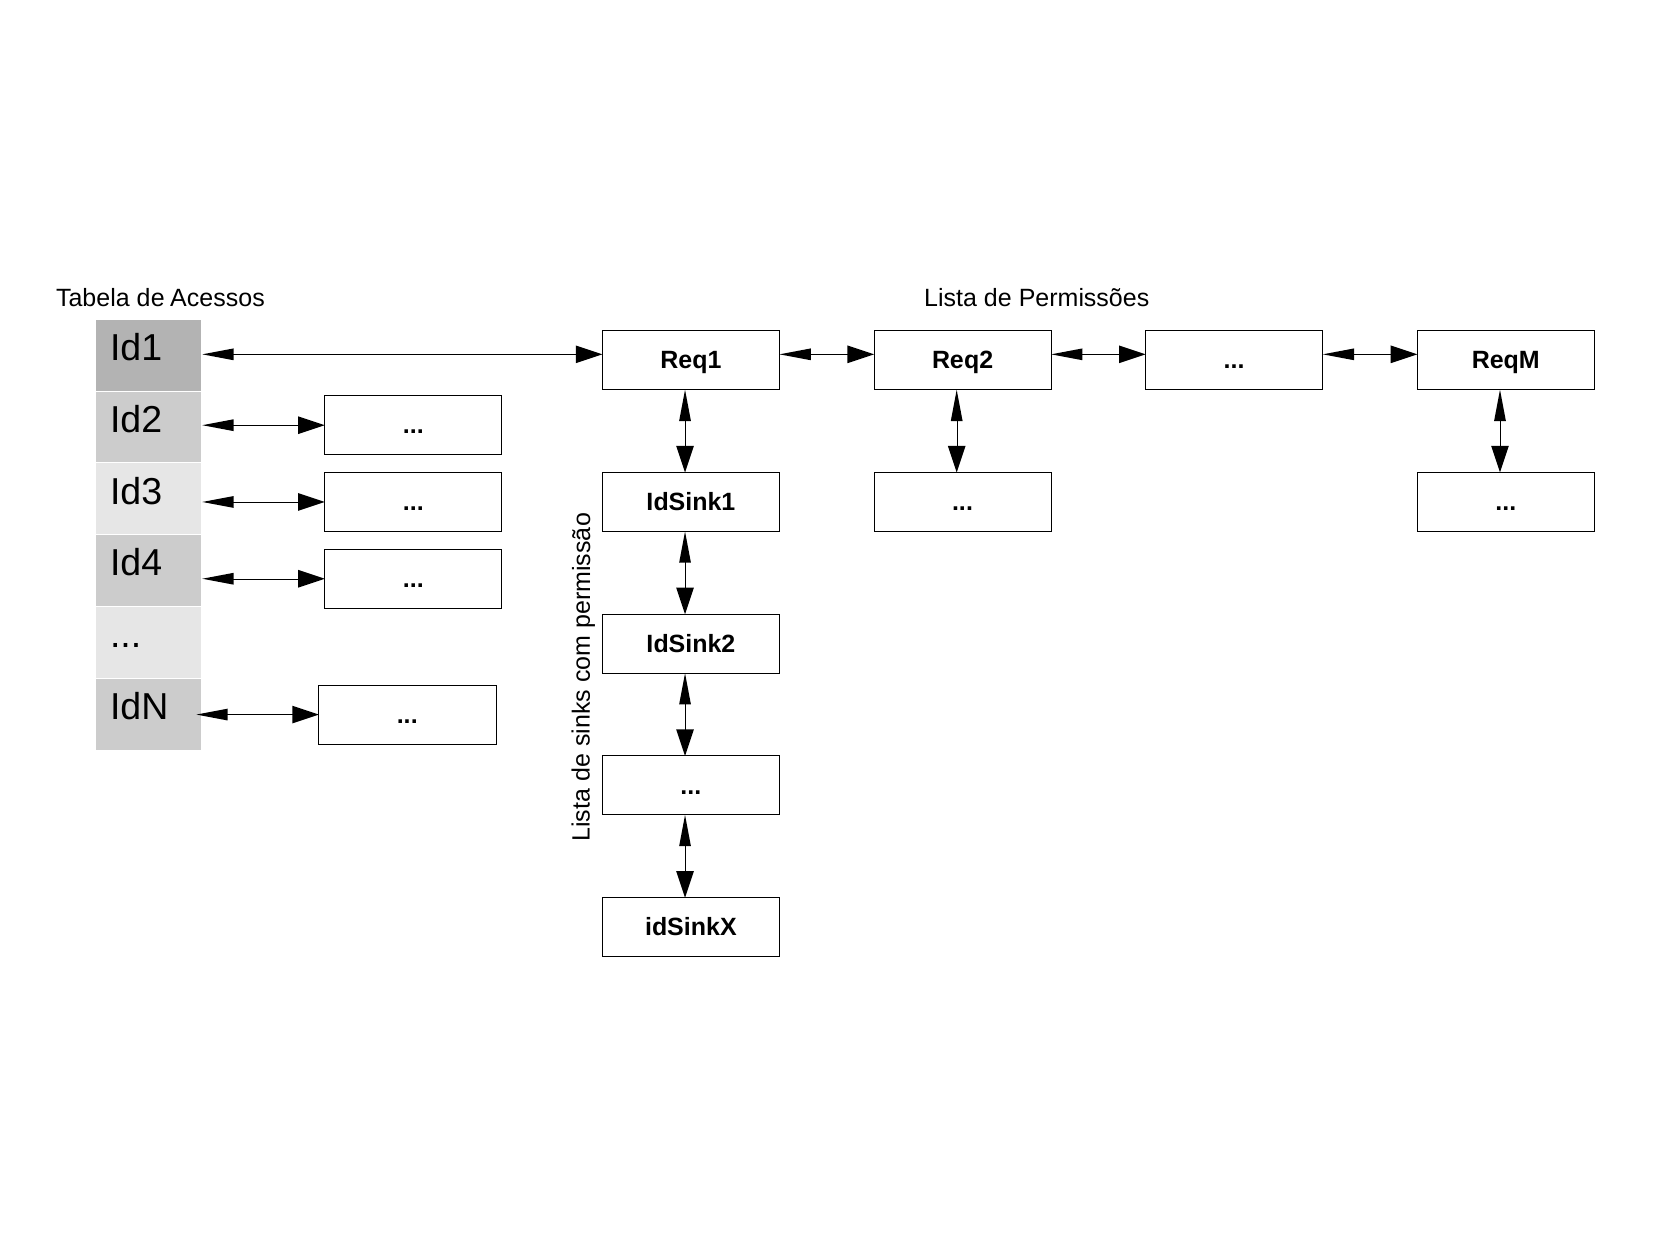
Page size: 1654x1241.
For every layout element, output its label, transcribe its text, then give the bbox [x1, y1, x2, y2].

table_cell ... [96, 607, 201, 678]
table_cell Id4 [96, 535, 201, 606]
text_box ... [1417, 472, 1595, 532]
text_box Req1 [602, 330, 780, 390]
table_cell IdN [96, 679, 201, 750]
text_box Lista de sinks com permissão [559, 497, 603, 857]
table_cell Id2 [96, 392, 201, 462]
text_box Tabela de Acessos [41, 276, 280, 319]
text_box IdSink1 [602, 472, 780, 532]
text_box ... [318, 685, 497, 745]
text_box ... [603, 755, 780, 815]
table_header Id1 [96, 320, 201, 391]
text_box ... [874, 472, 1052, 532]
text_box Lista de Permissões [909, 276, 1165, 319]
text_box ... [324, 395, 502, 455]
text_box ... [324, 549, 502, 609]
text_box IdSink2 [603, 614, 780, 674]
text_box ReqM [1417, 330, 1595, 390]
text_box Req2 [874, 330, 1052, 390]
text_box ... [324, 472, 502, 532]
text_box idSinkX [602, 897, 780, 957]
text_box ... [1145, 330, 1323, 390]
table_cell Id3 [96, 463, 201, 534]
